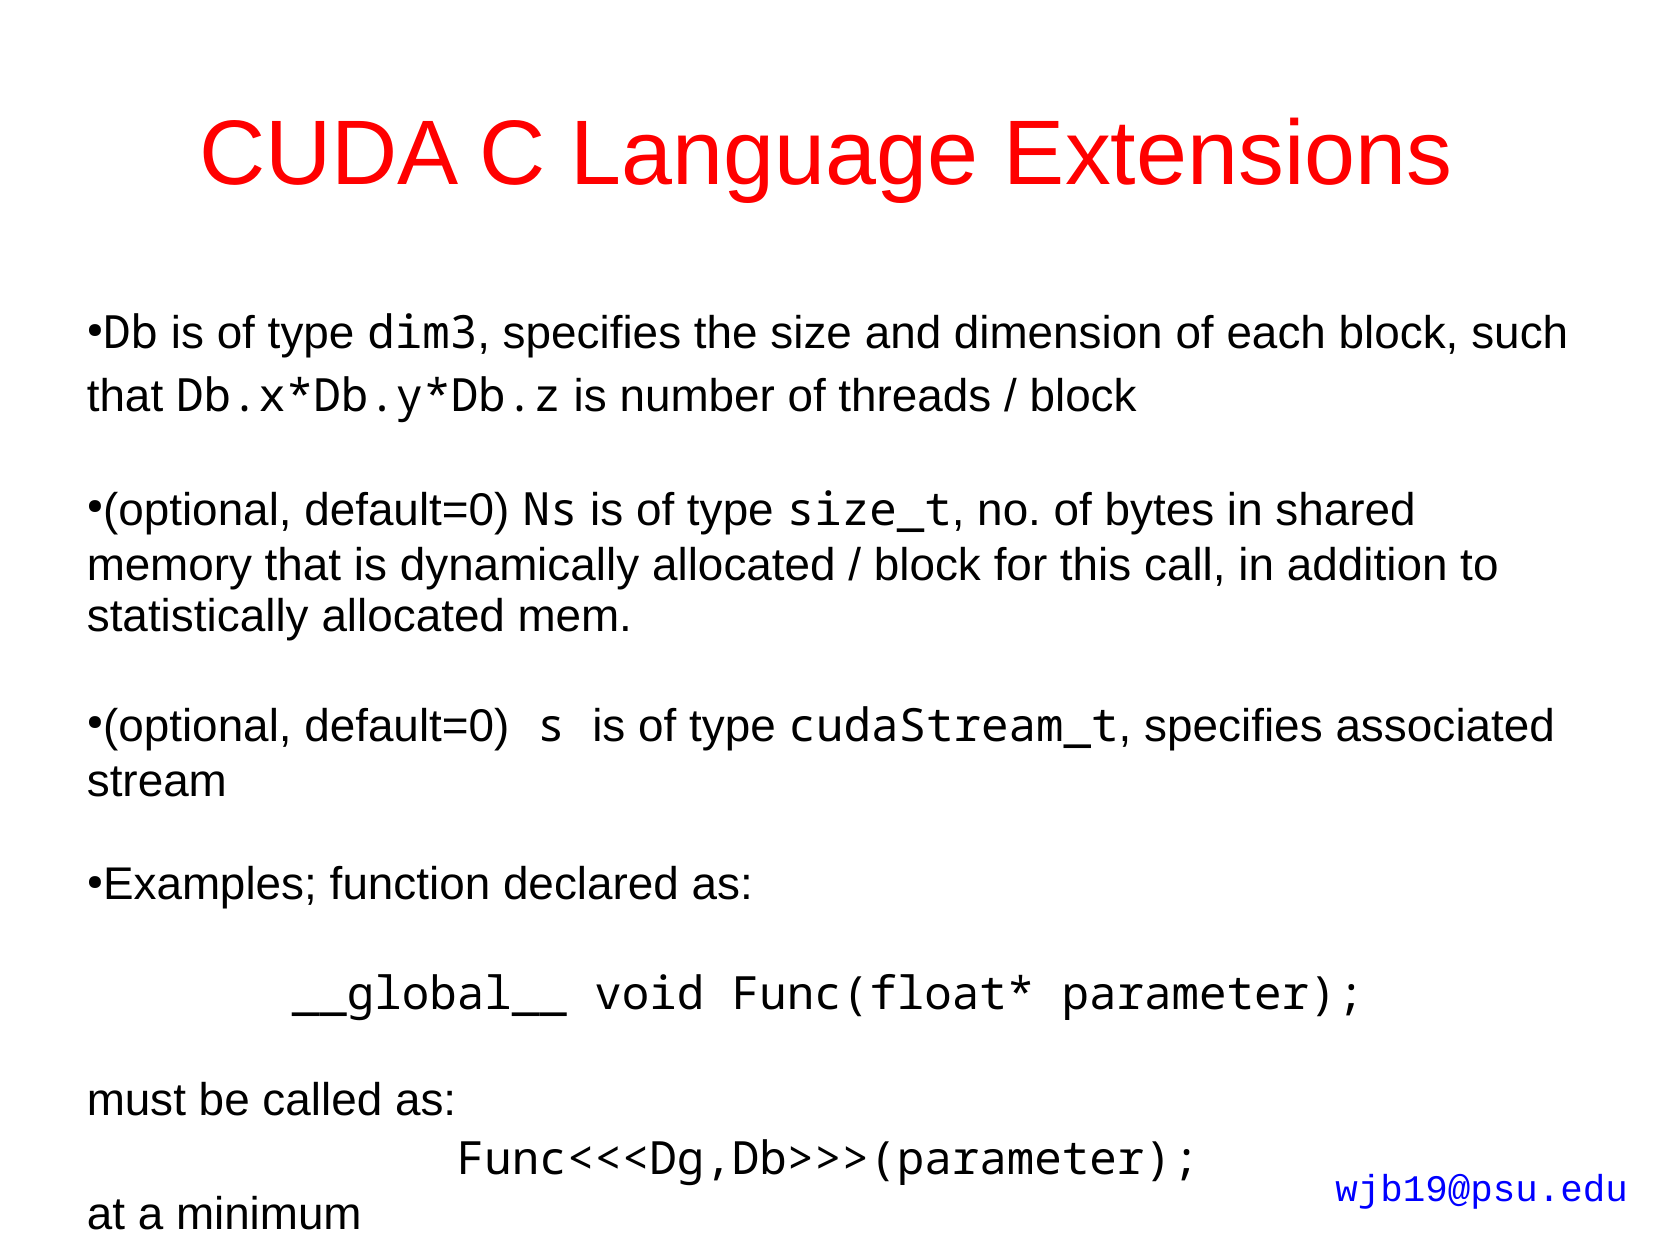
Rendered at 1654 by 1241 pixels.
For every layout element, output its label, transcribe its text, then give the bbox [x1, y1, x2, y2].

subtitle Db is of type dim3, specifies the size and dimension of each block, such that Db.x*Db.y*Db.z is number of threads / block (optional, default=0) Ns is of type size_t, no. of bytes in shared memory that is dynamically allocated / block for this call, in addition to statistically allocated mem. (optional, default=0) s is of type cudaStream_t, specifies associated stream Examples; function declared as: __global__ void Func(float* parameter); must be called as: Func<<<Dg,Db>>>(parameter); at a minimum [86, 300, 1576, 1182]
title CUDA C Language Extensions [82, 49, 1571, 257]
text_box wjb19@psu.edu [1320, 1162, 1643, 1220]
